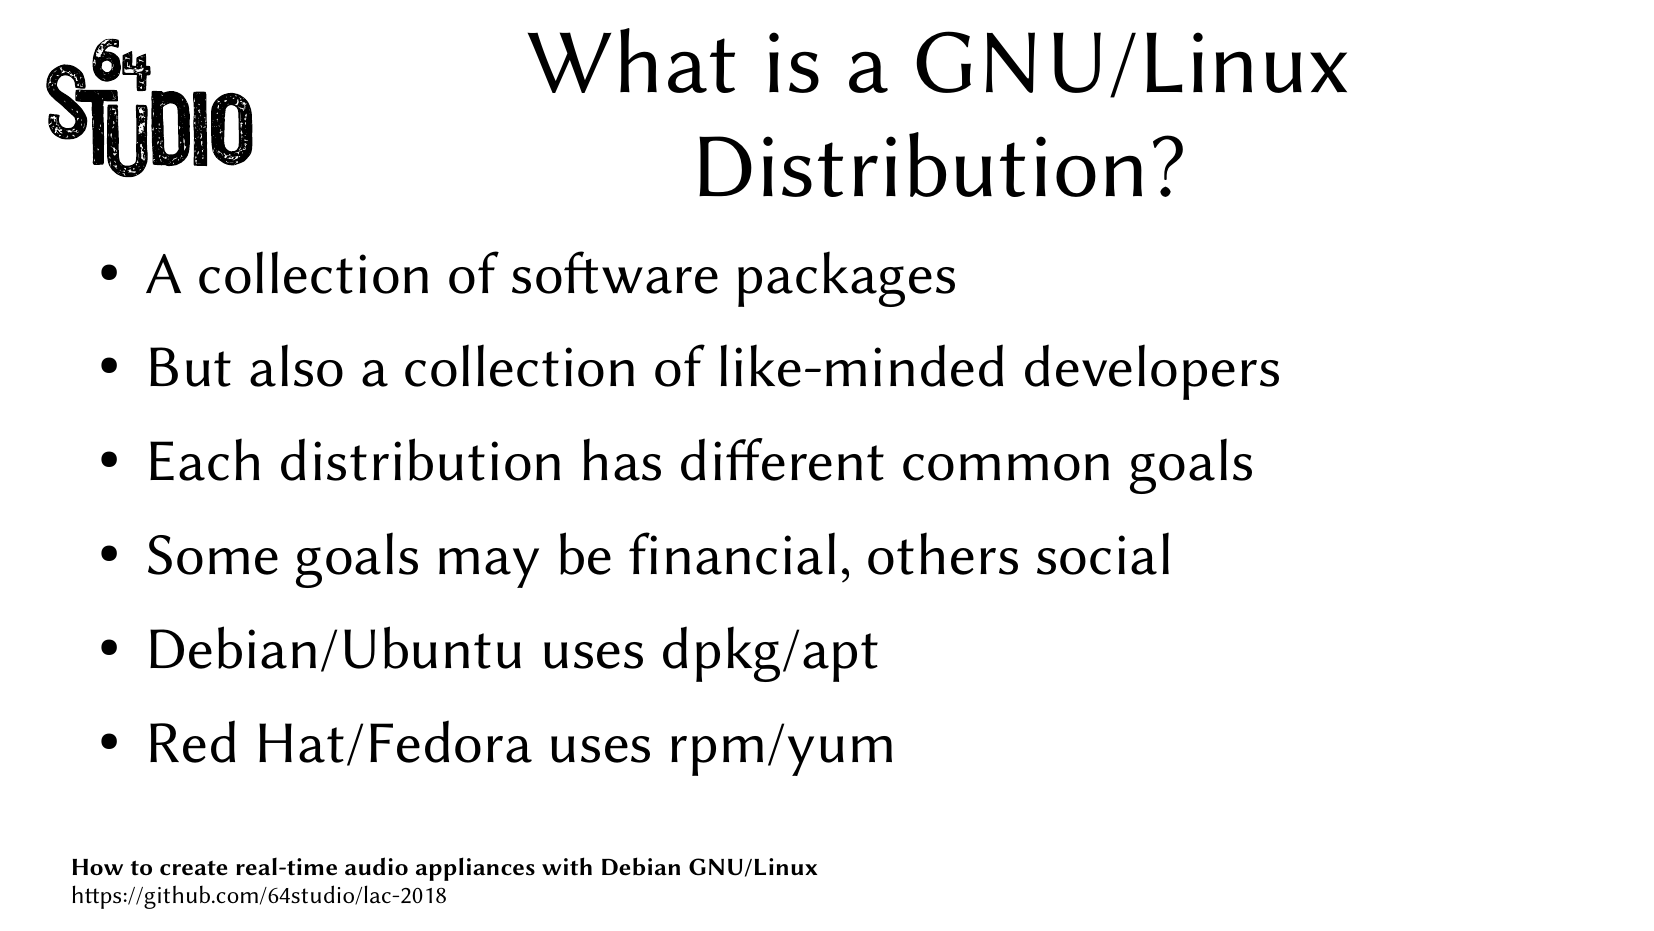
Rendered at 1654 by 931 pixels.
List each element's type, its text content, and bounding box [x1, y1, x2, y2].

title What is a GNU/Linux Distribution? [307, 7, 1571, 222]
list A collection of software packages But also a collection of like-minded developers Each distribution has different common goals Some goals may be financial, others social Debian/Ubuntu uses dpkg/apt Red Hat/Fedora uses rpm/yum [82, 240, 1571, 780]
